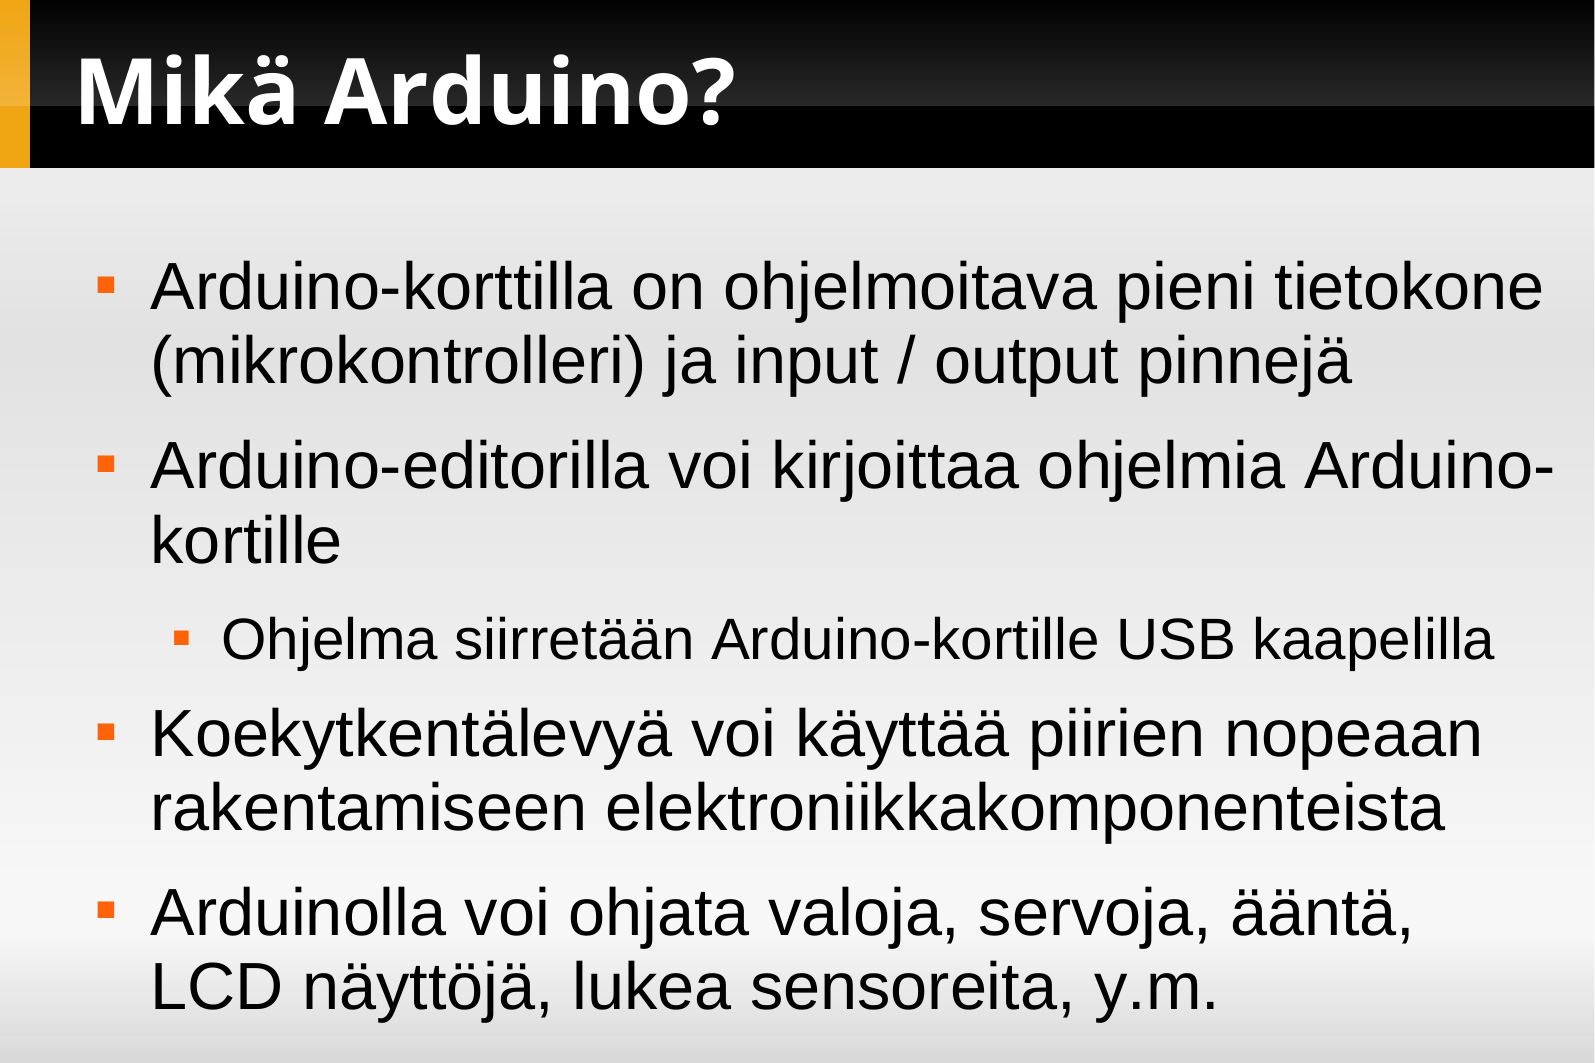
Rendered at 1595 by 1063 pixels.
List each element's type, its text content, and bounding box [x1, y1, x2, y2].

title Mikä Arduino? [74, 0, 1510, 178]
picture [0, 0, 1595, 1063]
list Arduino-korttilla on ohjelmoitava pieni tietokone (mikrokontrolleri) ja input / output pinnejä Arduino-editorilla voi kirjoittaa ohjelmia Arduino-kortille Ohjelma siirretään Arduino-kortille USB kaapelilla Koekytkentälevyä voi käyttää piirien nopeaan rakentamiseen elektroniikkakomponenteista Arduinolla voi ohjata valoja, servoja, ääntä, LCD näyttöjä, lukea sensoreita, y.m. [79, 248, 1576, 1025]
